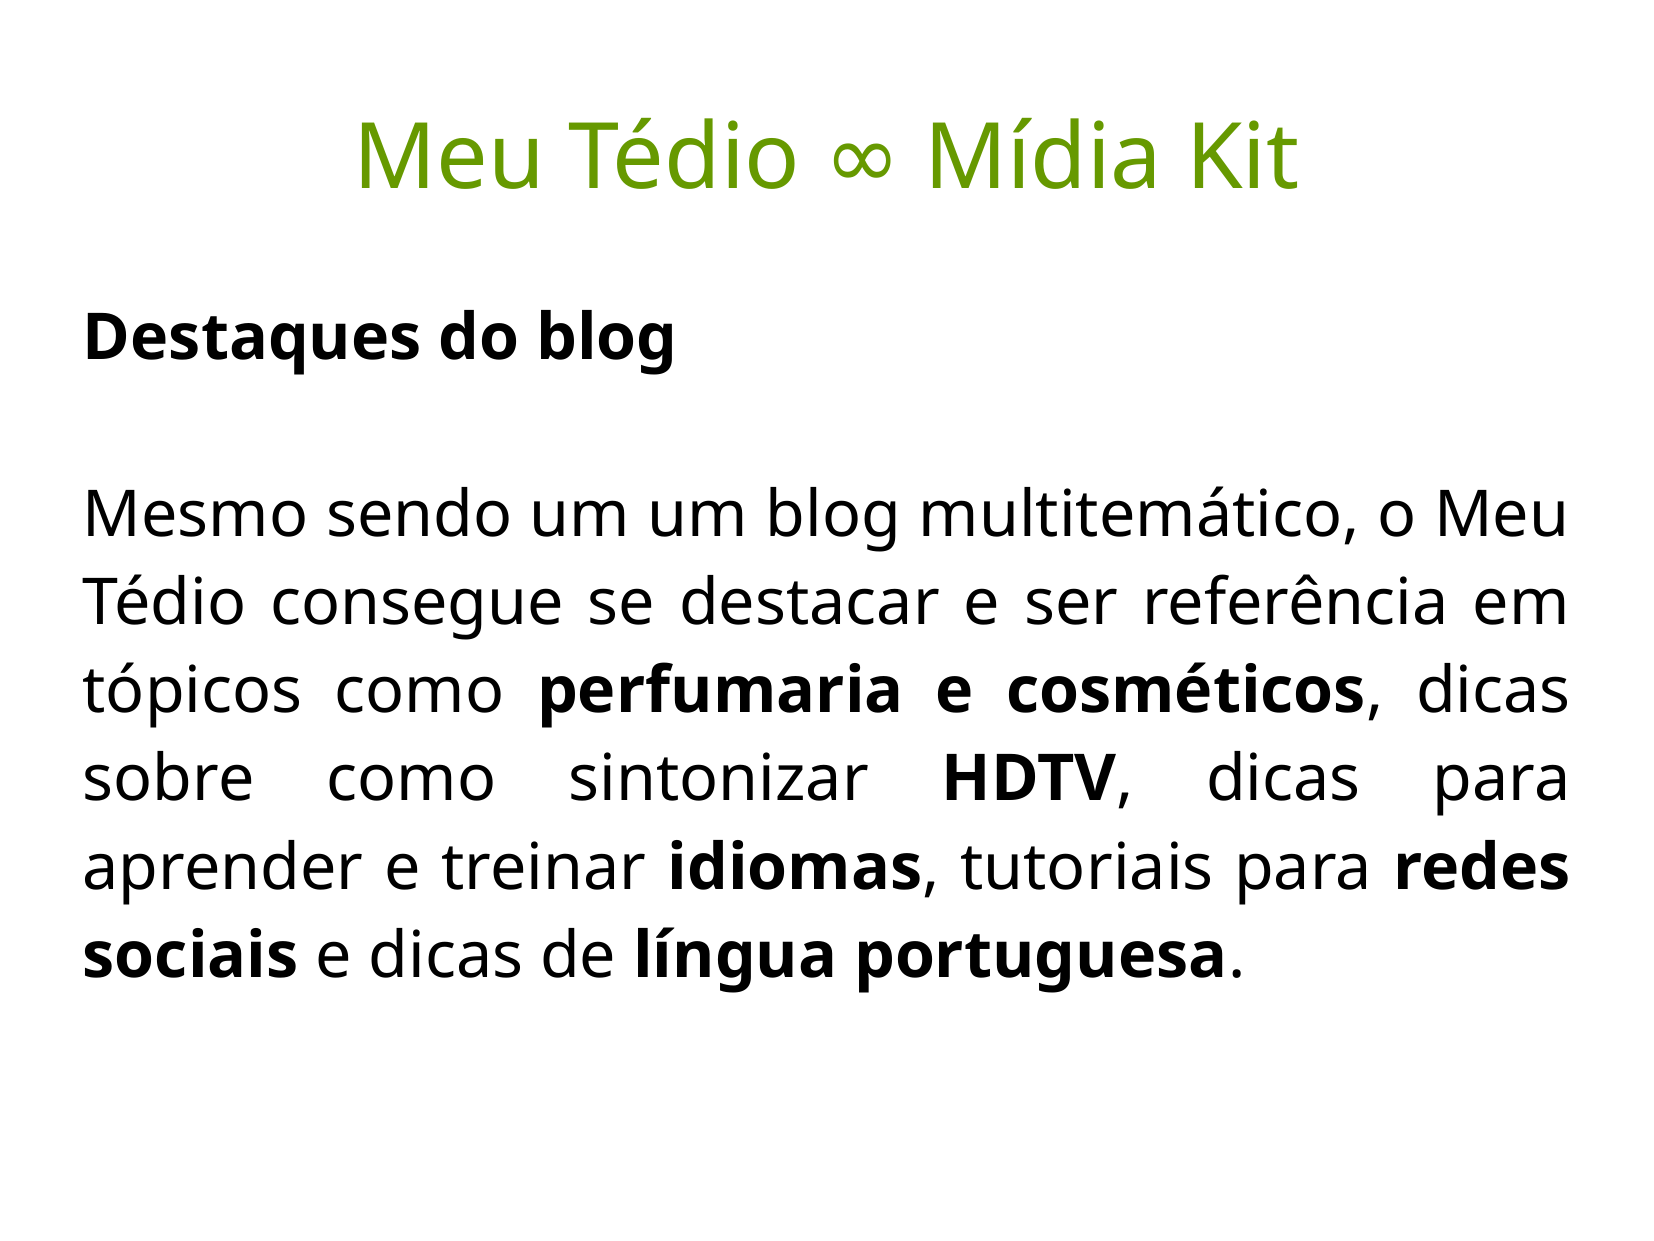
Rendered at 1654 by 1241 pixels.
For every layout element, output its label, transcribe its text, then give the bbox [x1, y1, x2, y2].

list Destaques do blog Mesmo sendo um um blog multitemático, o Meu Tédio consegue se destacar e ser referência em tópicos como perfumaria e cosméticos, dicas sobre como sintonizar HDTV, dicas para aprender e treinar idiomas, tutoriais para redes sociais e dicas de língua portuguesa. [82, 290, 1571, 1010]
title Meu Tédio ∞ Mídia Kit [82, 49, 1571, 257]
